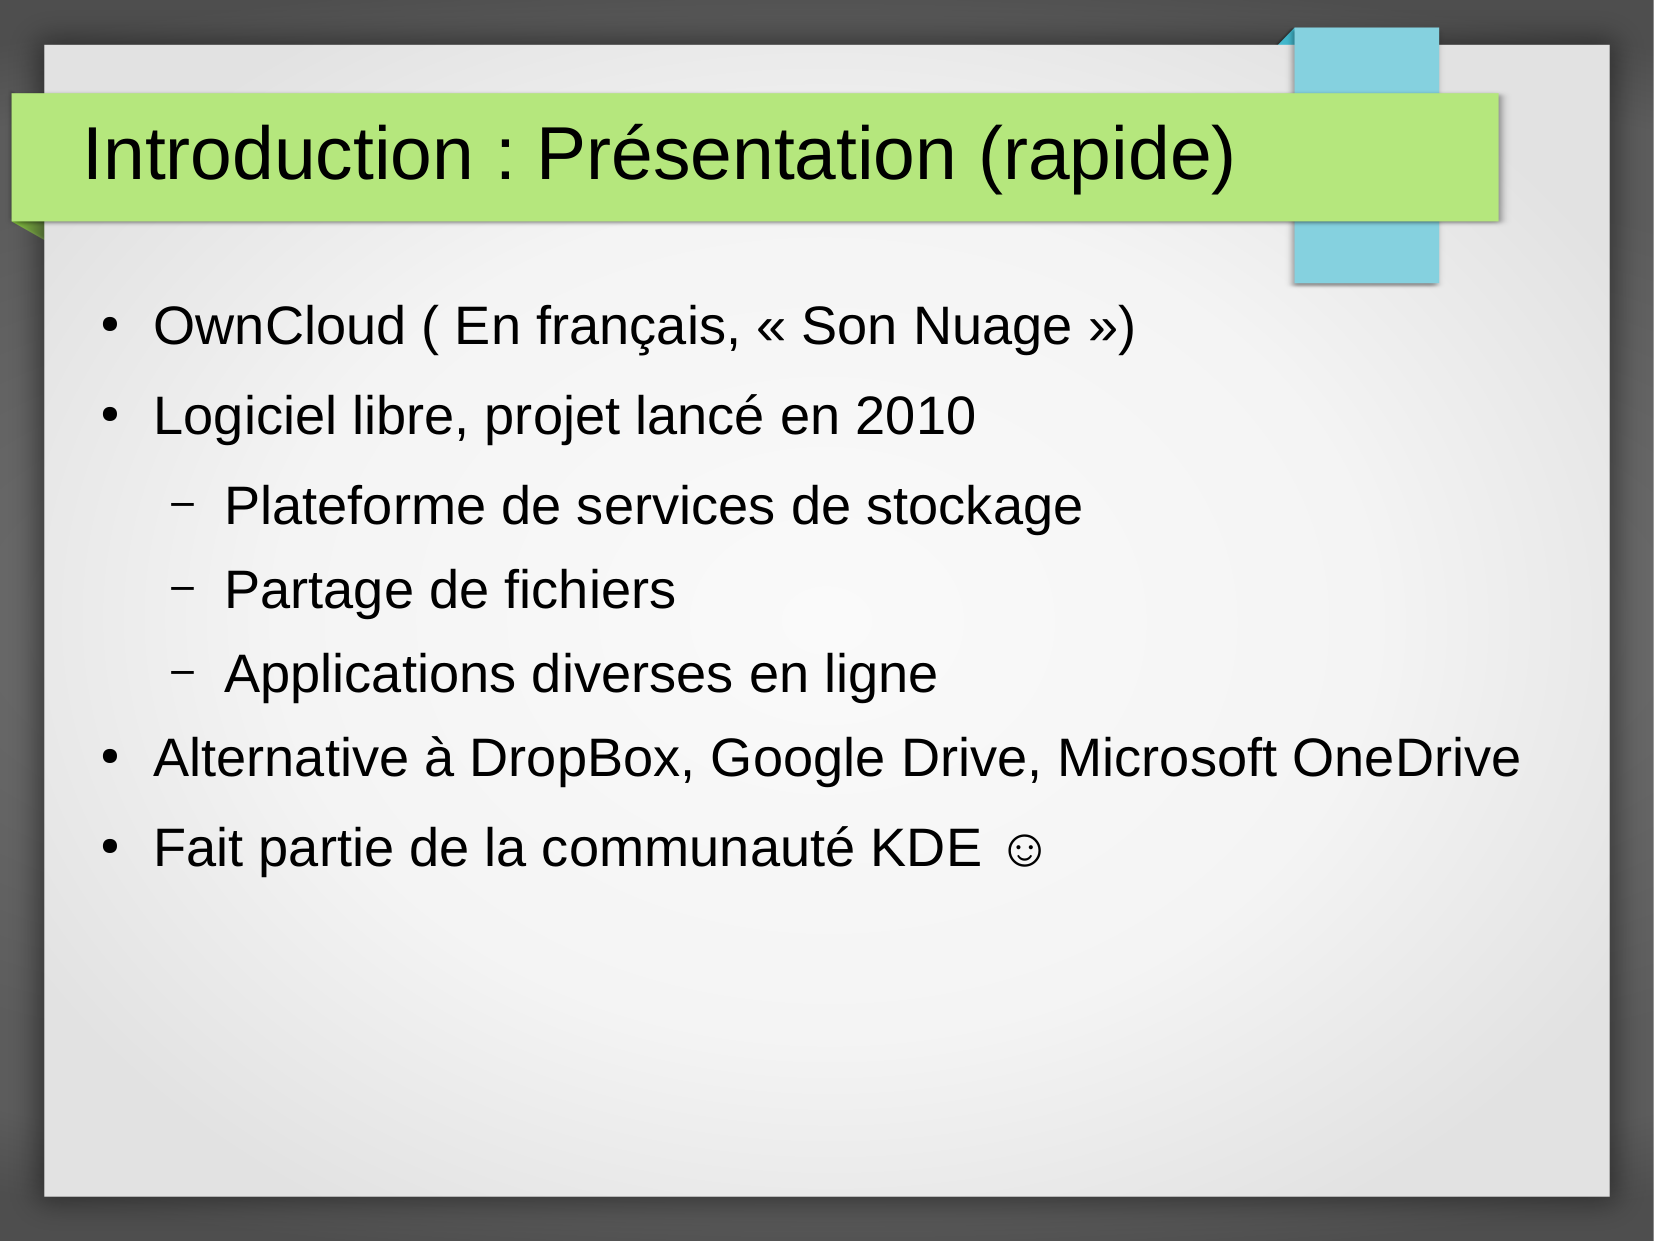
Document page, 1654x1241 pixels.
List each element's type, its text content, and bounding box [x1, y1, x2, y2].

title Introduction : Présentation (rapide) [82, 94, 1264, 213]
picture [0, 0, 1654, 1241]
list OwnCloud ( En français, « Son Nuage ») Logiciel libre, projet lancé en 2010 Plateforme de services de stockage Partage de fichiers Applications diverses en ligne Alternative à DropBox, Google Drive, Microsoft OneDrive Fait partie de la communauté KDE ☺ [82, 295, 1571, 1015]
